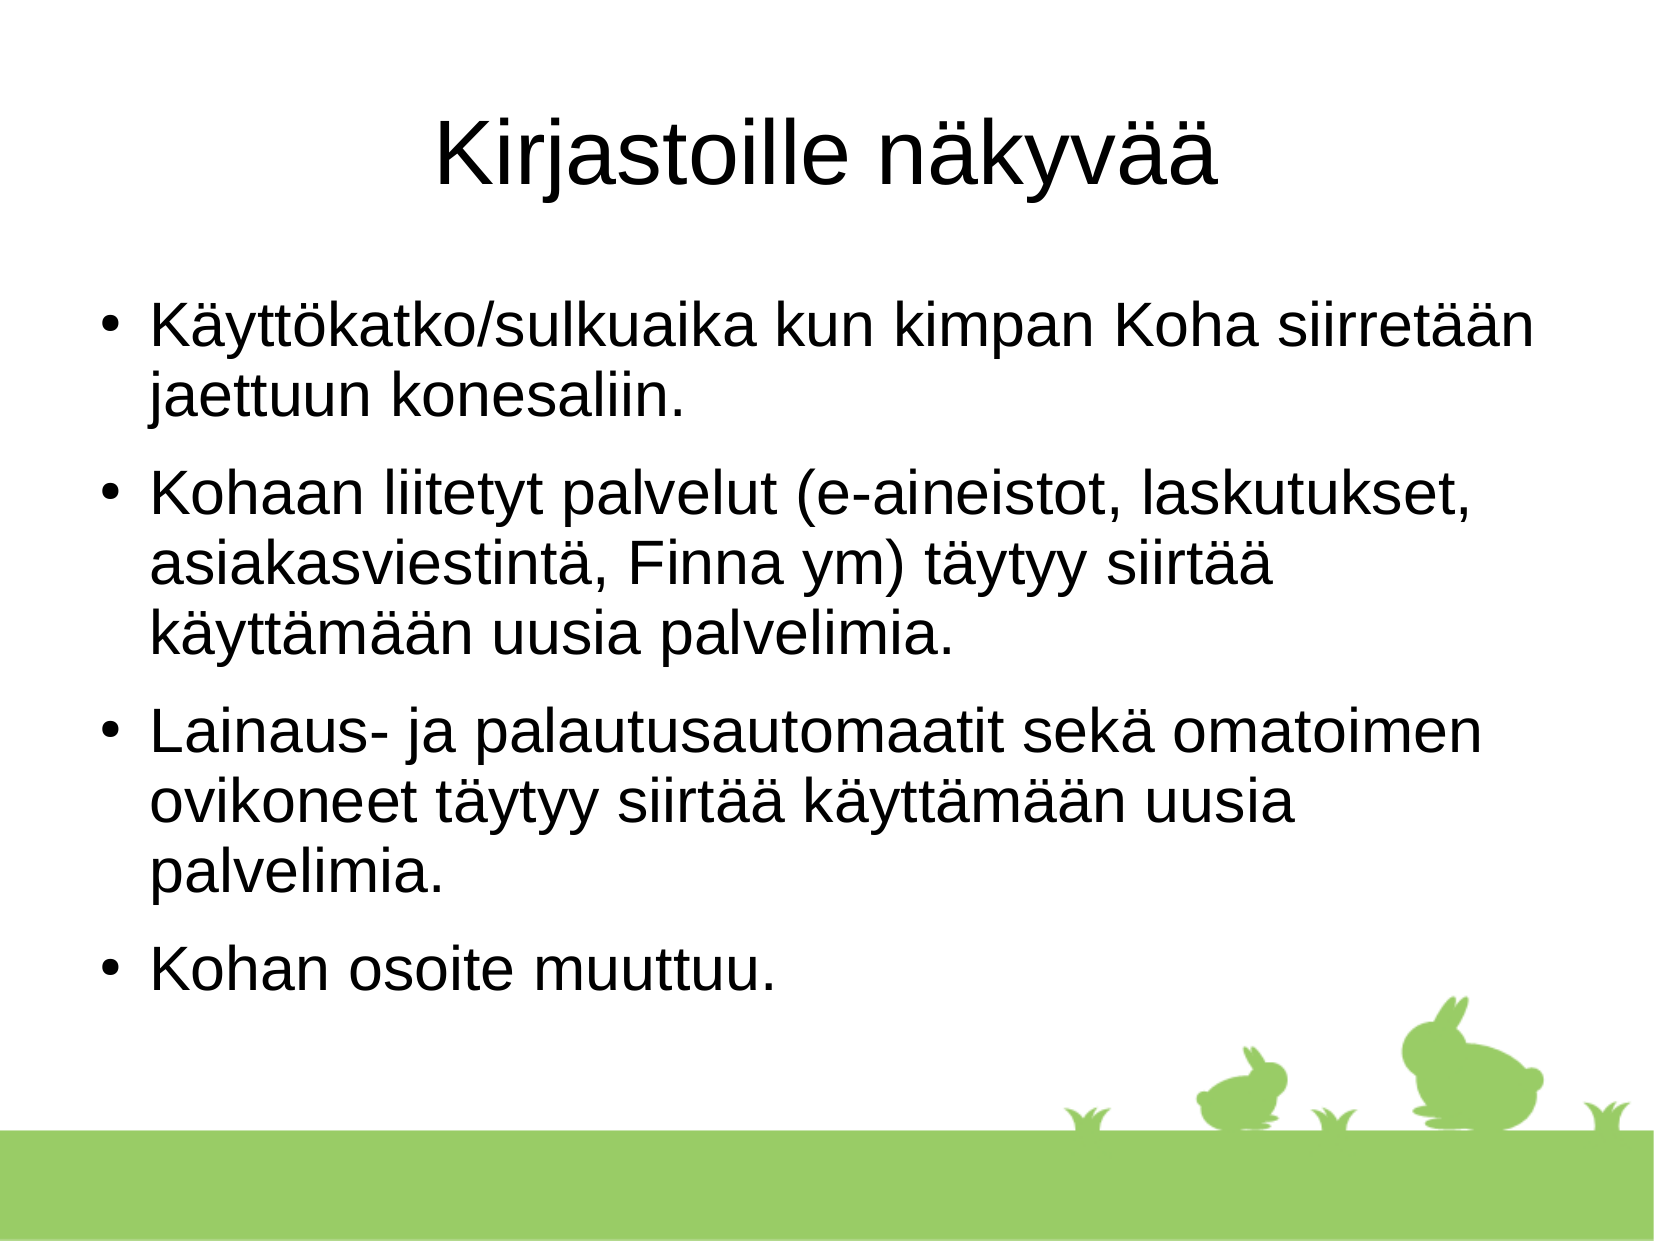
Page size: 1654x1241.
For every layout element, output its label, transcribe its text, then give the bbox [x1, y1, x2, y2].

title Kirjastoille näkyvää [82, 49, 1571, 257]
list Käyttökatko/sulkuaika kun kimpan Koha siirretään jaettuun konesaliin. Kohaan liitetyt palvelut (e-aineistot, laskutukset, asiakasviestintä, Finna ym) täytyy siirtää käyttämään uusia palvelimia. Lainaus- ja palautusautomaatit sekä omatoimen ovikoneet täytyy siirtää käyttämään uusia palvelimia. Kohan osoite muuttuu. [82, 290, 1571, 1010]
picture [0, 0, 1654, 1241]
